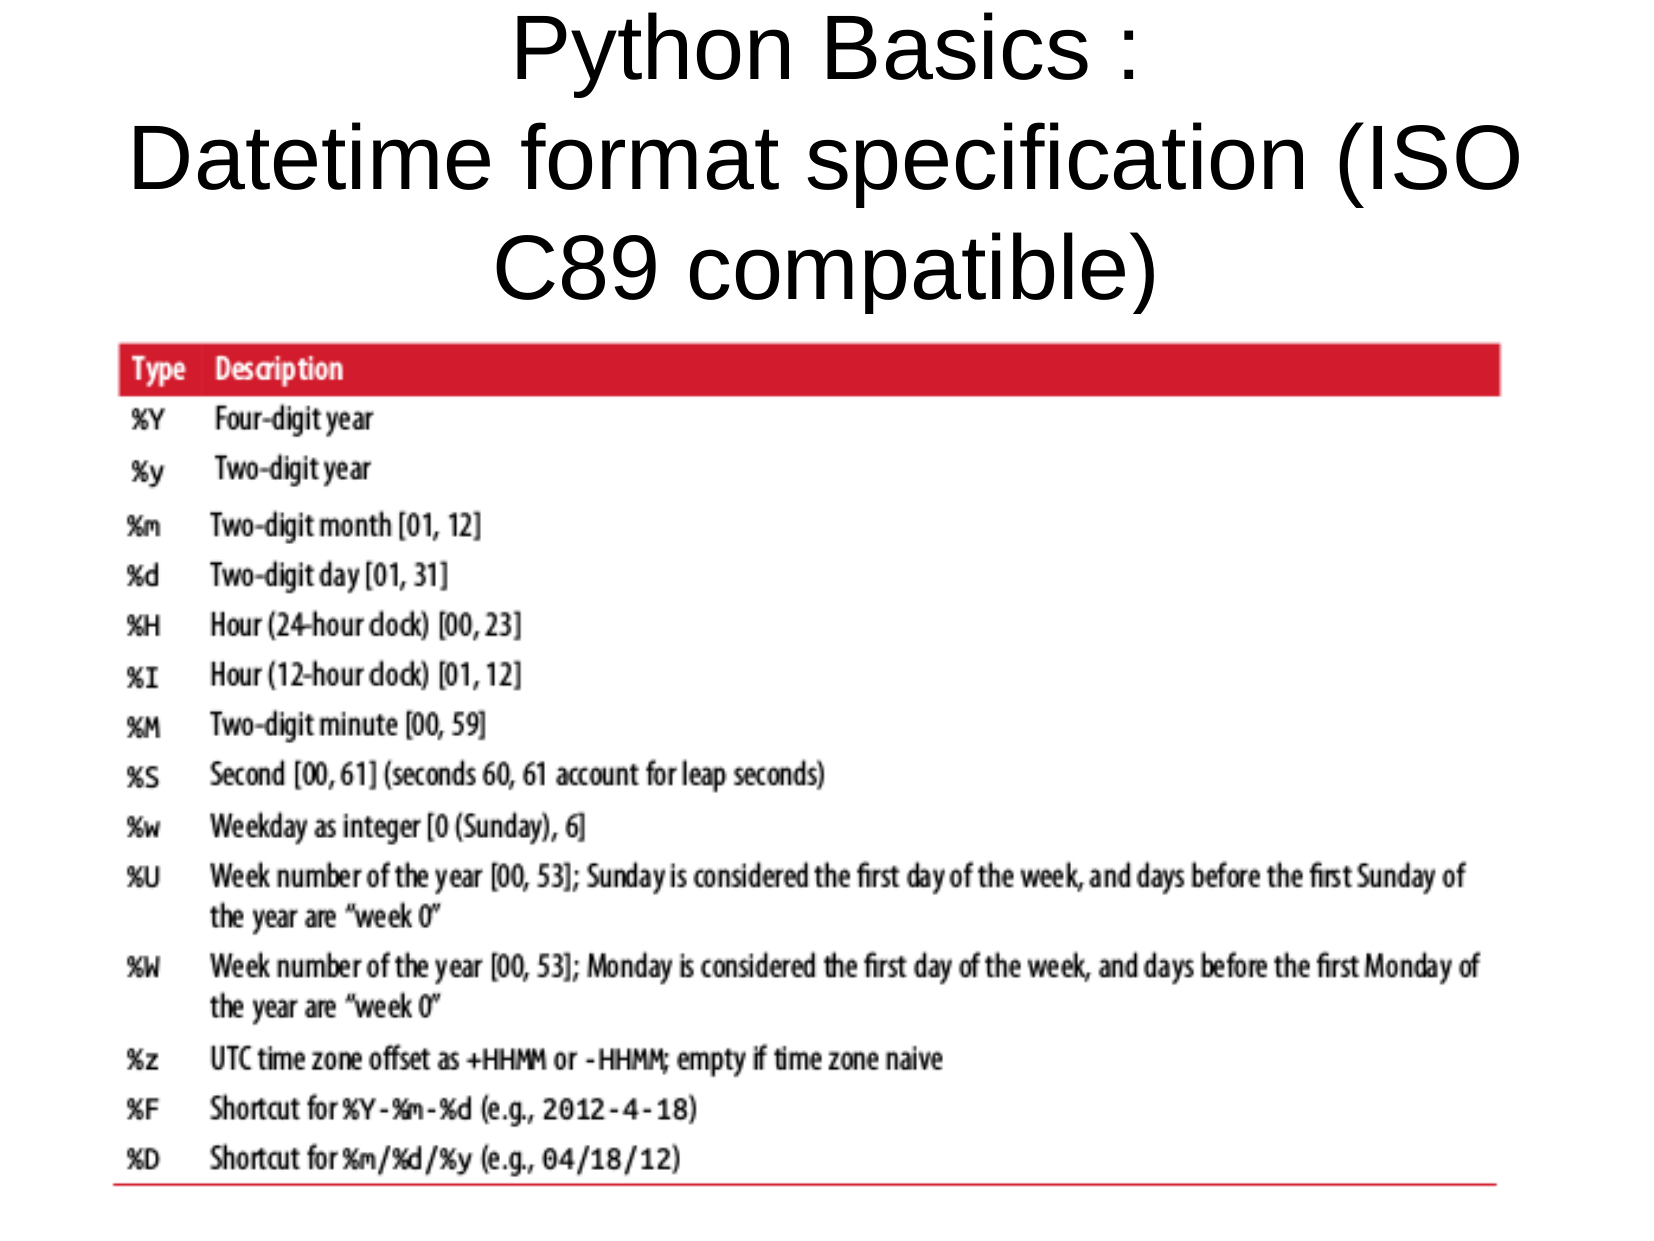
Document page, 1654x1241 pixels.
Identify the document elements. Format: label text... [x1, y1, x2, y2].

text_box Python Basics : Datetime format specification (ISO C89 compatible) [82, 0, 1571, 307]
picture [90, 314, 1526, 1196]
